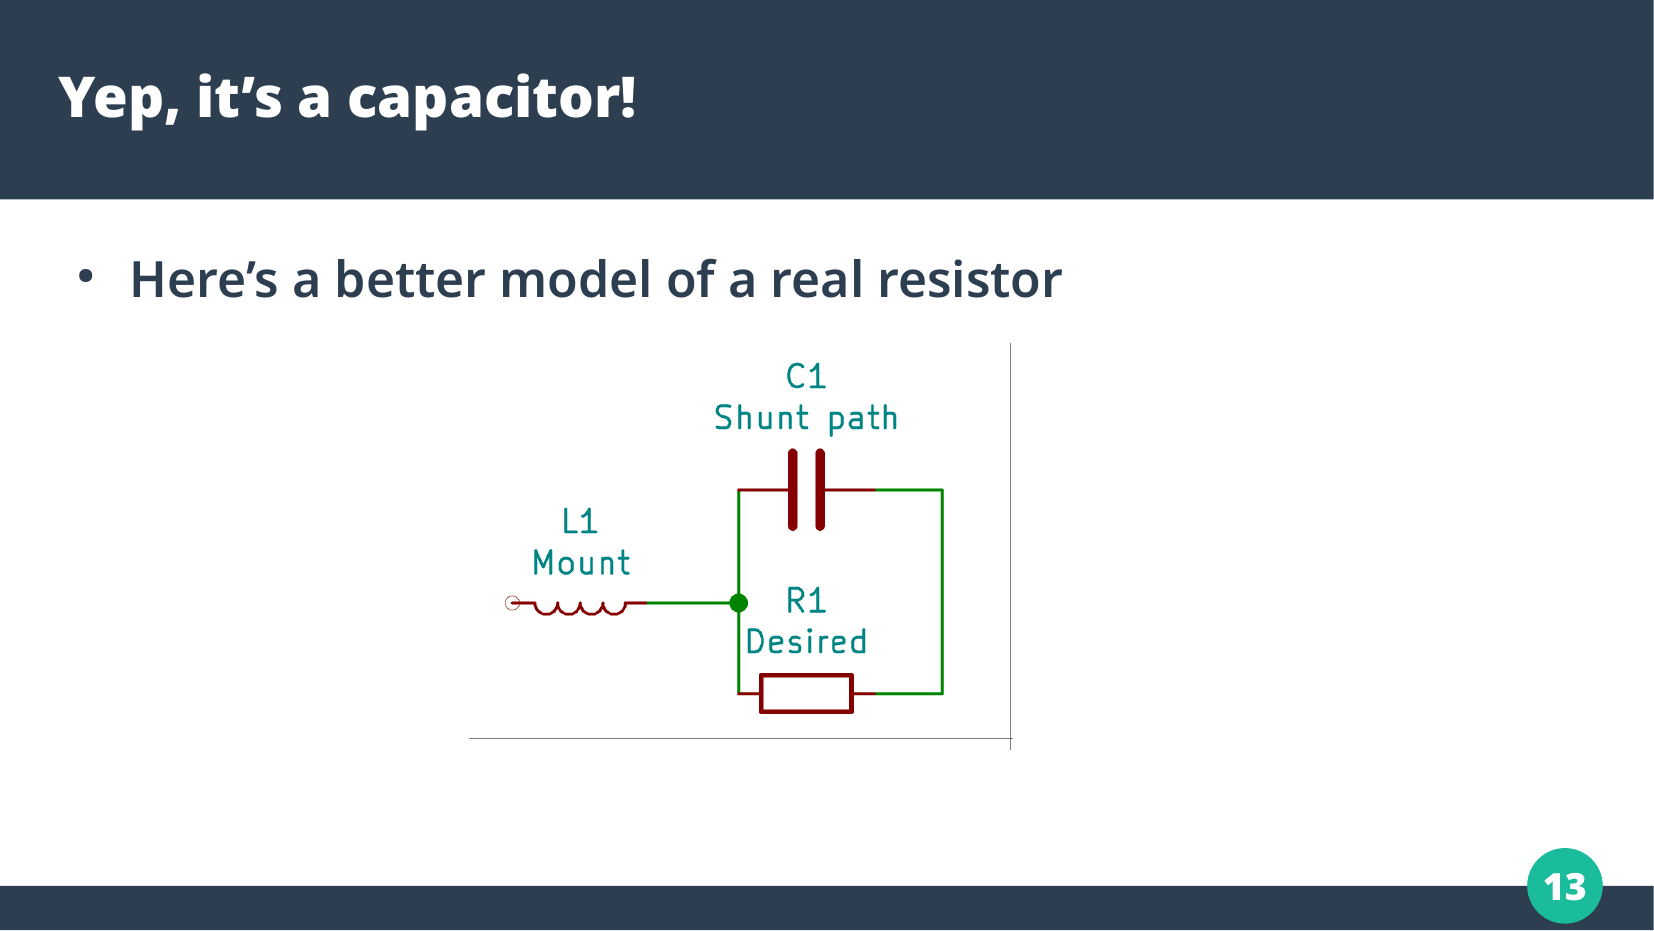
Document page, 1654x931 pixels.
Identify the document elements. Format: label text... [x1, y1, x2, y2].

picture [469, 343, 1013, 751]
title Yep, it’s a capacitor! [59, 37, 1595, 155]
list Here’s a better model of a real resistor [59, 243, 1595, 864]
